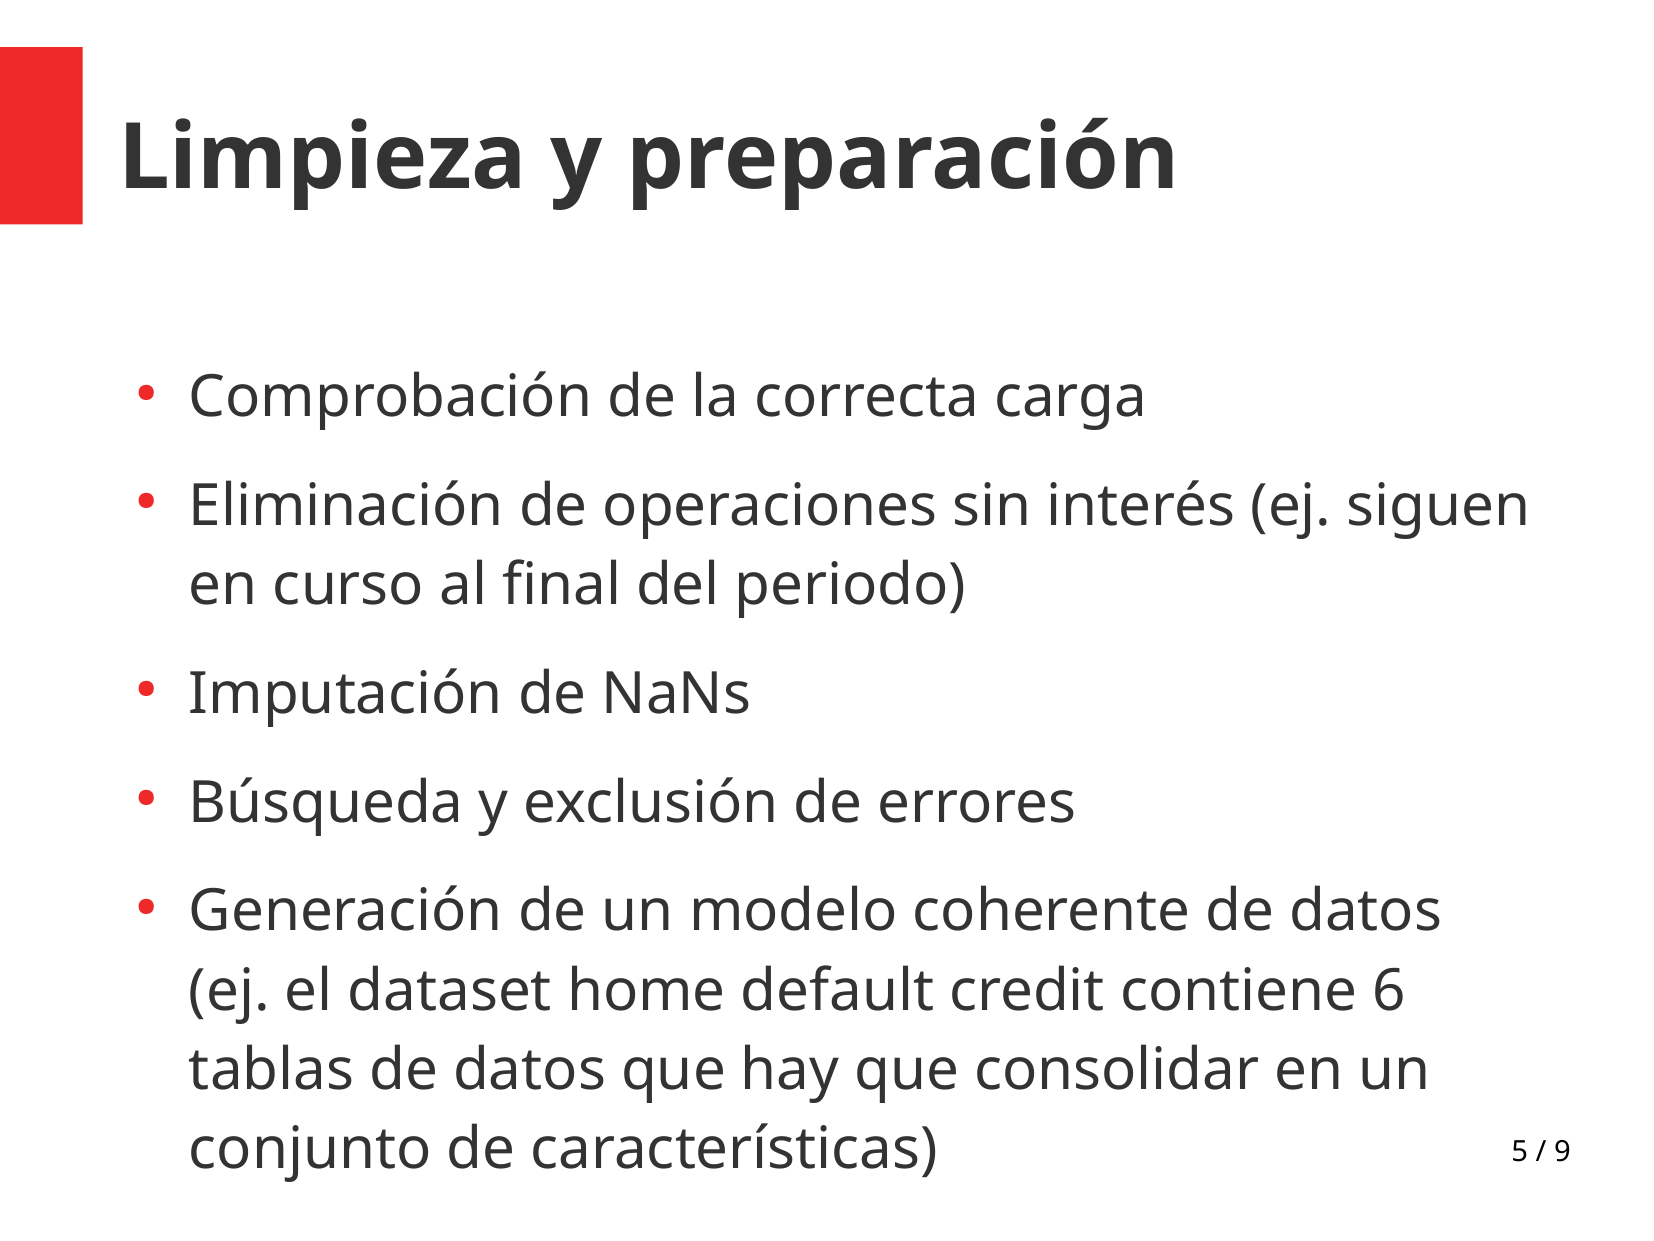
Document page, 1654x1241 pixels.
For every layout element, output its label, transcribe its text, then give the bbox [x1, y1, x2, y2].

list Comprobación de la correcta carga Eliminación de operaciones sin interés (ej. siguen en curso al final del periodo) Imputación de NaNs Búsqueda y exclusión de errores Generación de un modelo coherente de datos (ej. el dataset home default credit contiene 6 tablas de datos que hay que consolidar en un conjunto de características) [118, 354, 1536, 1074]
title Limpieza y preparación [118, 49, 1571, 257]
